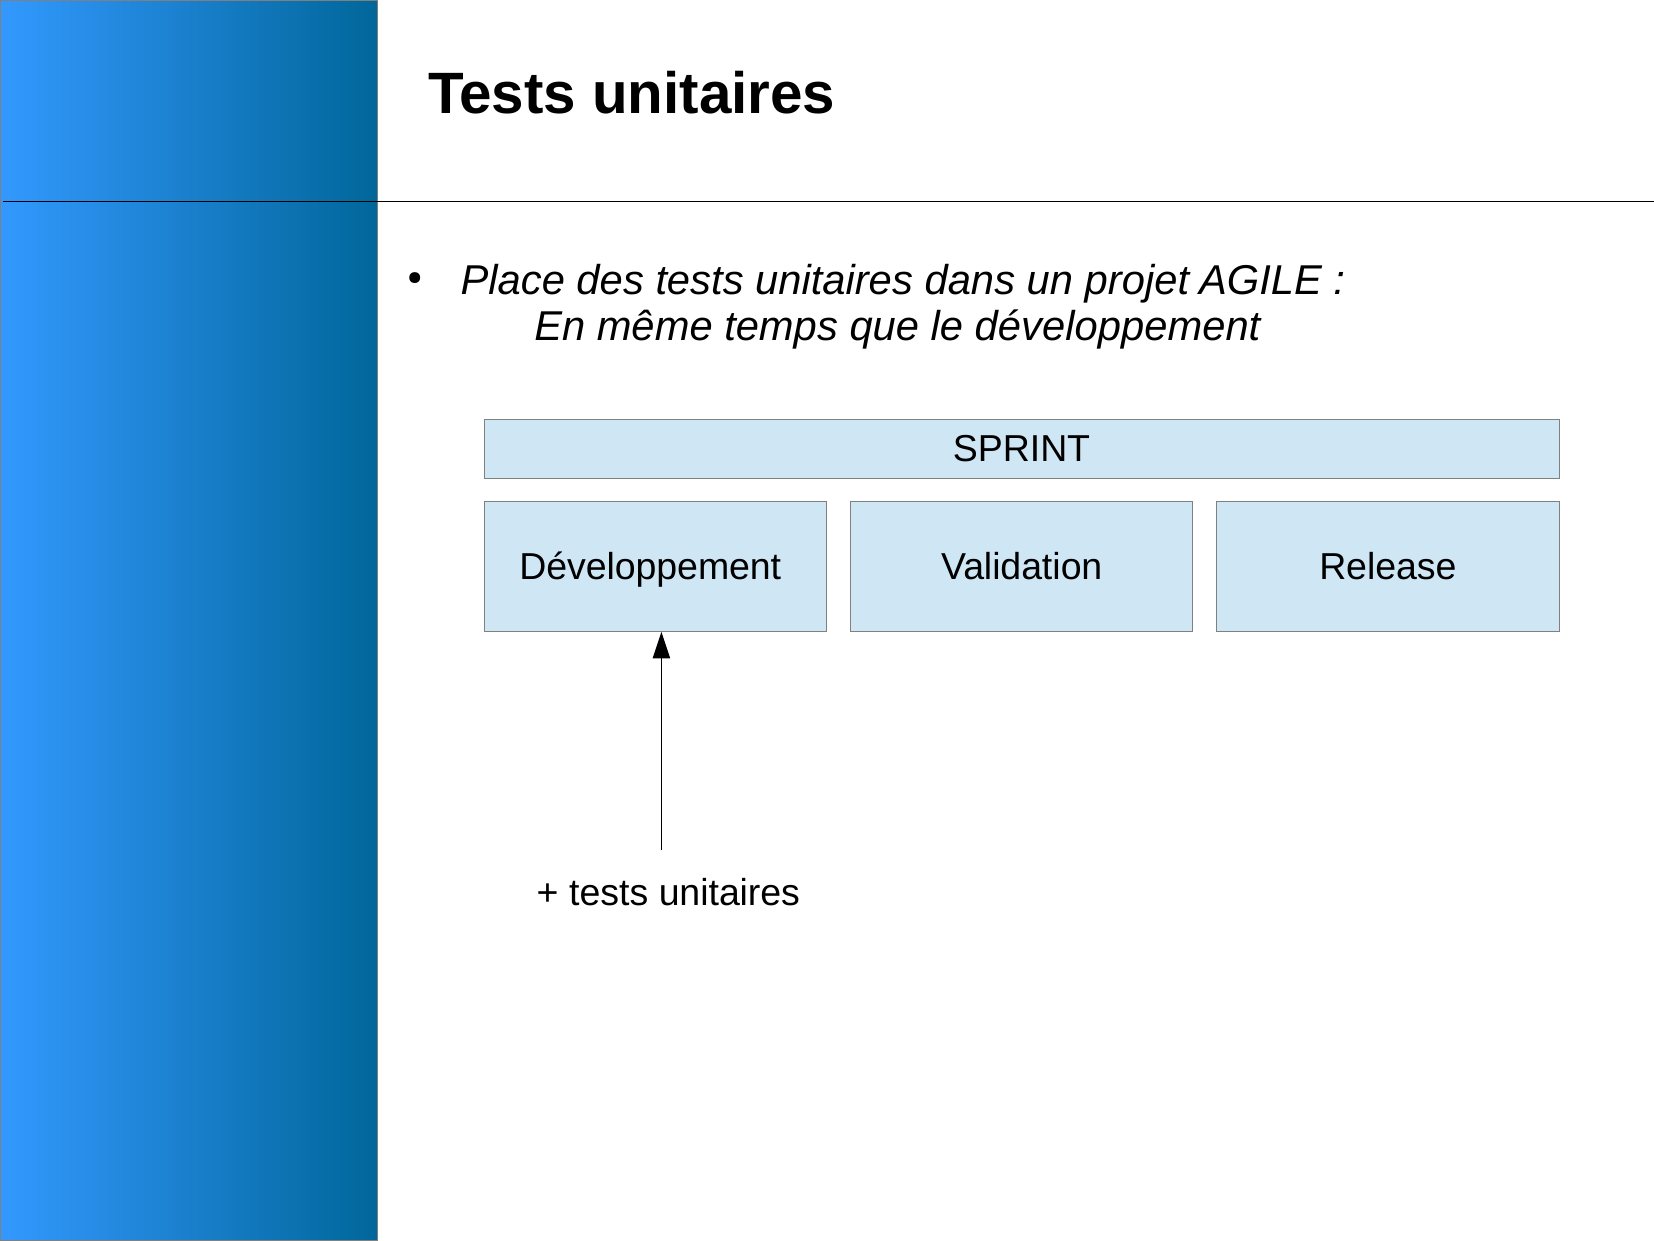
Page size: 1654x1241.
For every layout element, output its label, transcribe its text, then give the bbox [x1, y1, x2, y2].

text_box + tests unitaires [521, 864, 815, 922]
text_box Release [1216, 501, 1560, 632]
text_box [0, 0, 378, 1241]
text_box SPRINT [484, 419, 1560, 479]
text_box Validation [850, 501, 1193, 632]
text_box Développement [484, 501, 827, 632]
text_box Tests unitaires [413, 52, 1371, 201]
list Place des tests unitaires dans un projet AGILE : En même temps que le développement [389, 256, 1642, 626]
